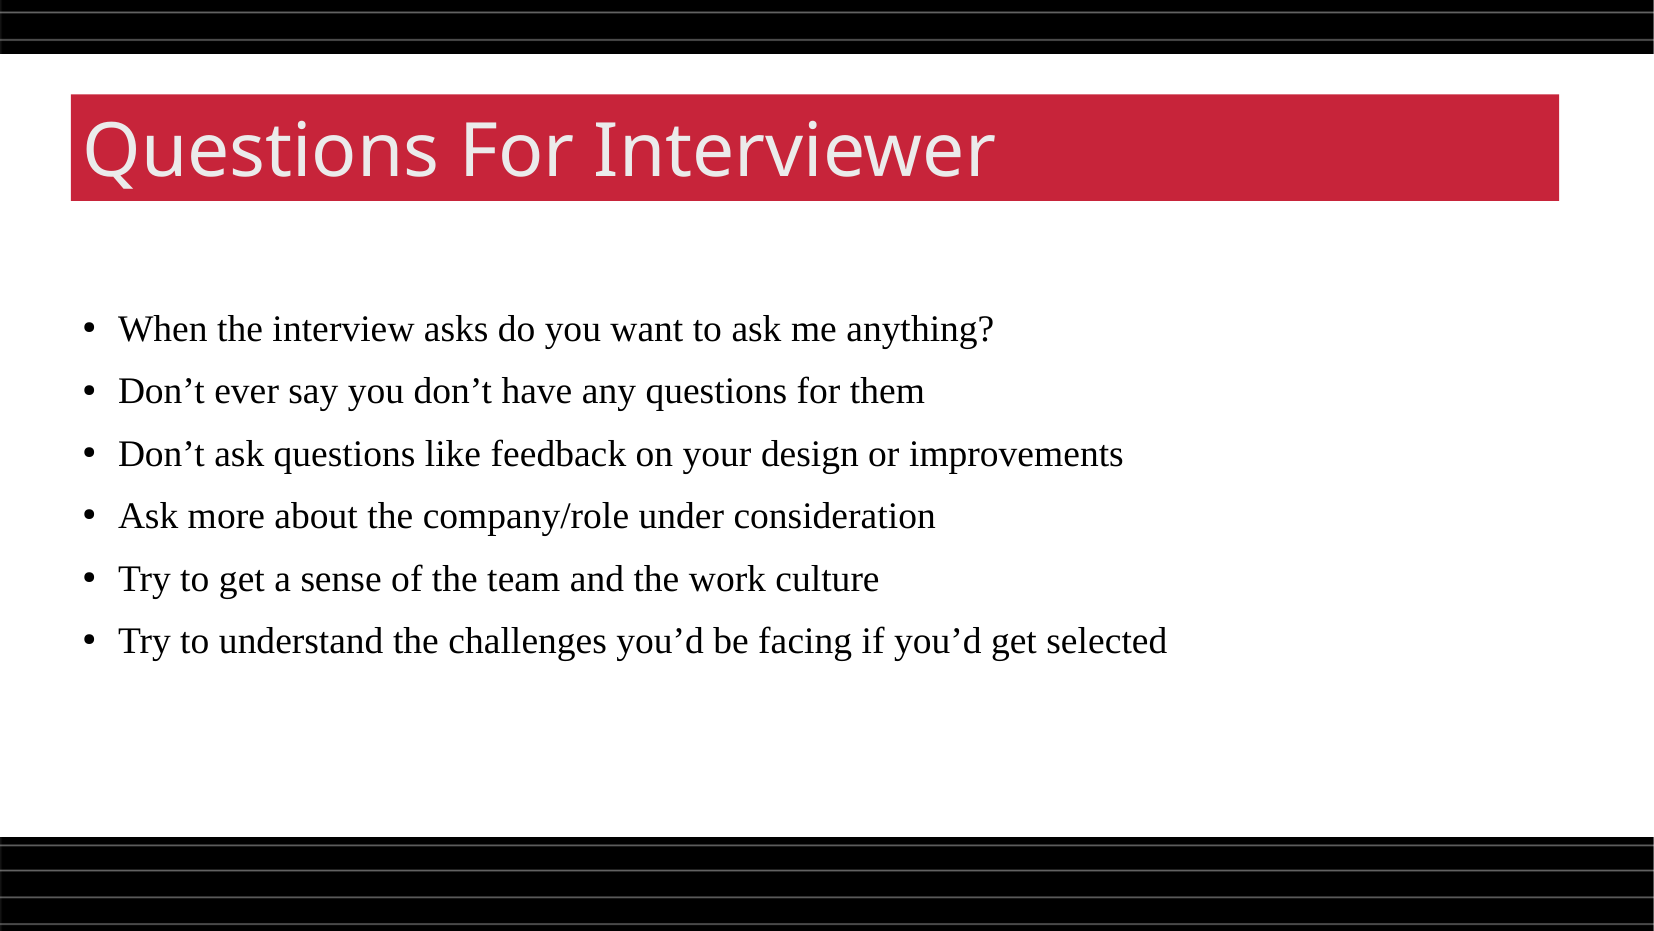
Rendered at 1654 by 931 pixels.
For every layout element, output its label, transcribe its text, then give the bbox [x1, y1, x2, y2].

title Questions For Interviewer [70, 94, 1560, 201]
picture [0, 0, 1654, 54]
picture [0, 837, 1654, 931]
subtitle When the interview asks do you want to ask me anything? Don’t ever say you don’t have any questions for them Don’t ask questions like feedback on your design or improvements Ask more about the company/role under consideration Try to get a sense of the team and the work culture Try to understand the challenges you’d be facing if you’d get selected [82, 308, 1571, 733]
